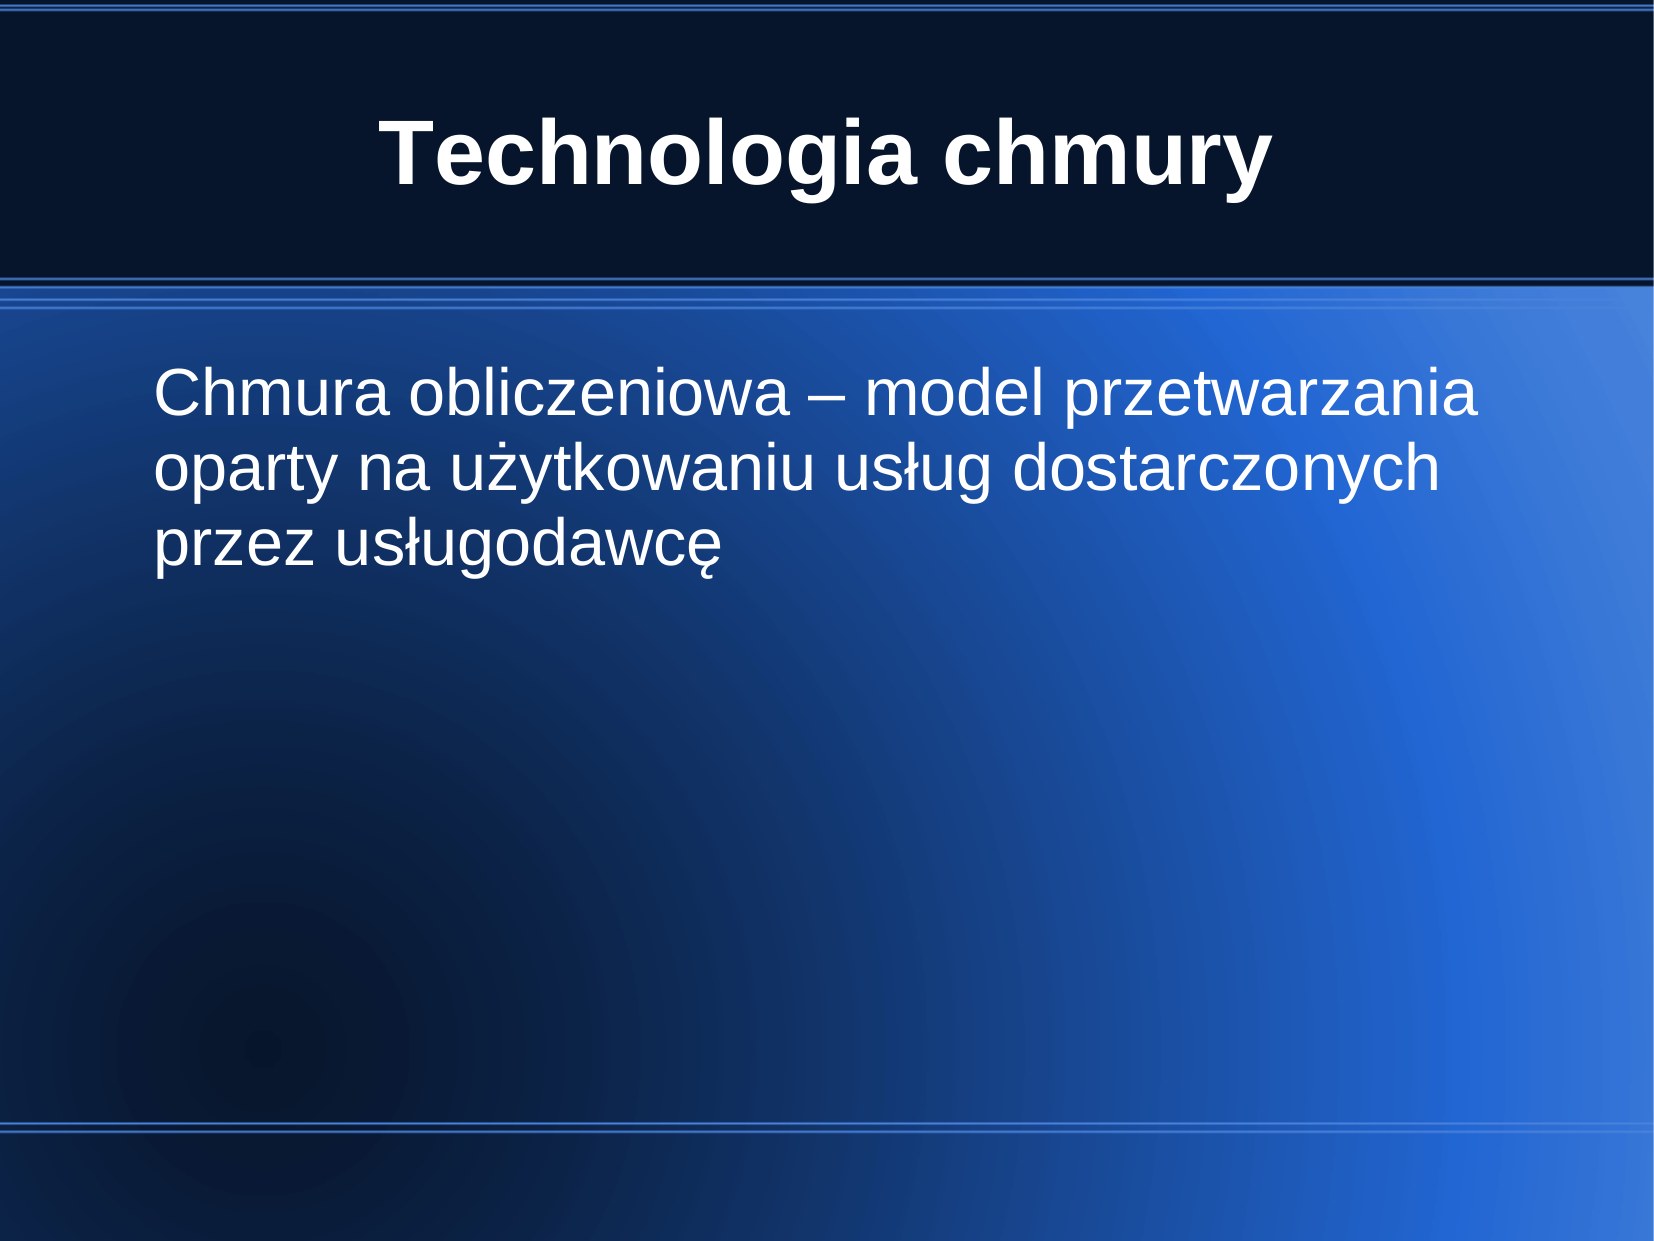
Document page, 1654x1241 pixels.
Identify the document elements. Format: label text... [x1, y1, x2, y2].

list Chmura obliczeniowa – model przetwarzania oparty na użytkowaniu usług dostarczonych przez usługodawcę [82, 355, 1571, 1060]
picture [0, 0, 1654, 1241]
title Technologia chmury [82, 49, 1571, 257]
